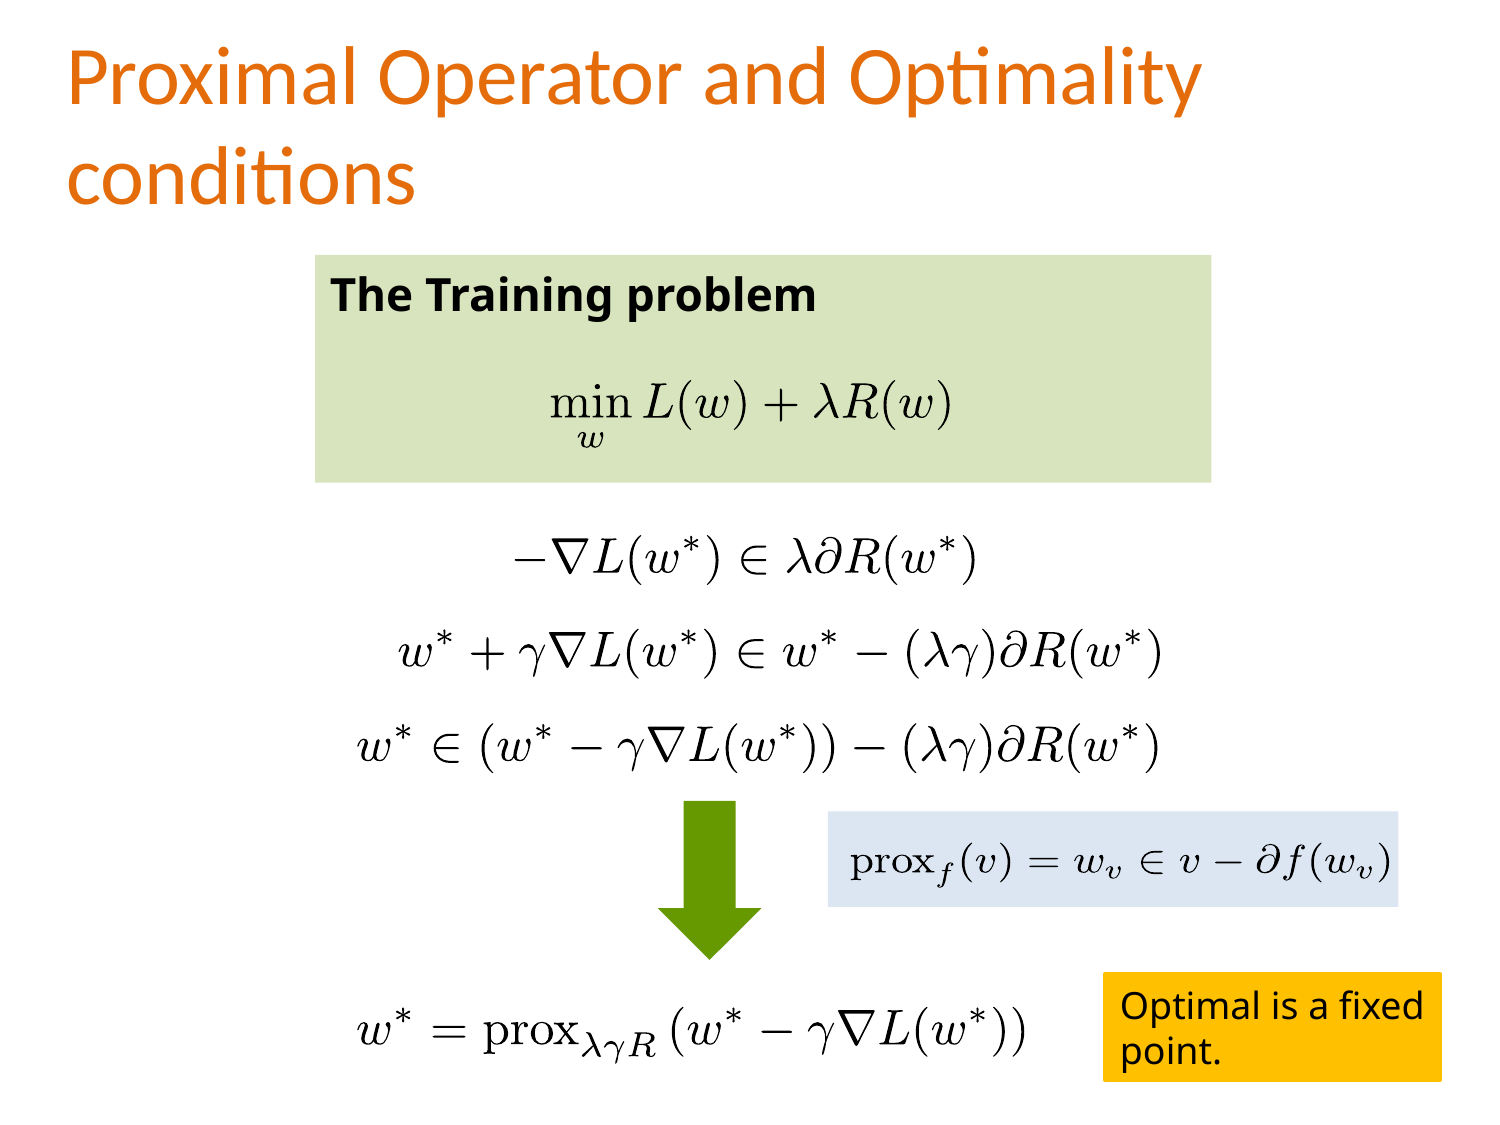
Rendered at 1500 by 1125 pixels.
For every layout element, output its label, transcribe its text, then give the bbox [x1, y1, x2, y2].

text_box Optimal is a fixed point. [1105, 974, 1440, 1081]
text_box [657, 800, 762, 960]
text_box [397, 628, 1165, 679]
text_box The Training problem [315, 254, 1212, 483]
text_box Proximal Operator and Optimality conditions [51, 27, 1432, 215]
text_box [827, 811, 1399, 907]
text_box [355, 723, 1163, 774]
text_box [549, 380, 955, 448]
text_box [355, 1006, 1030, 1064]
text_box [510, 535, 980, 585]
